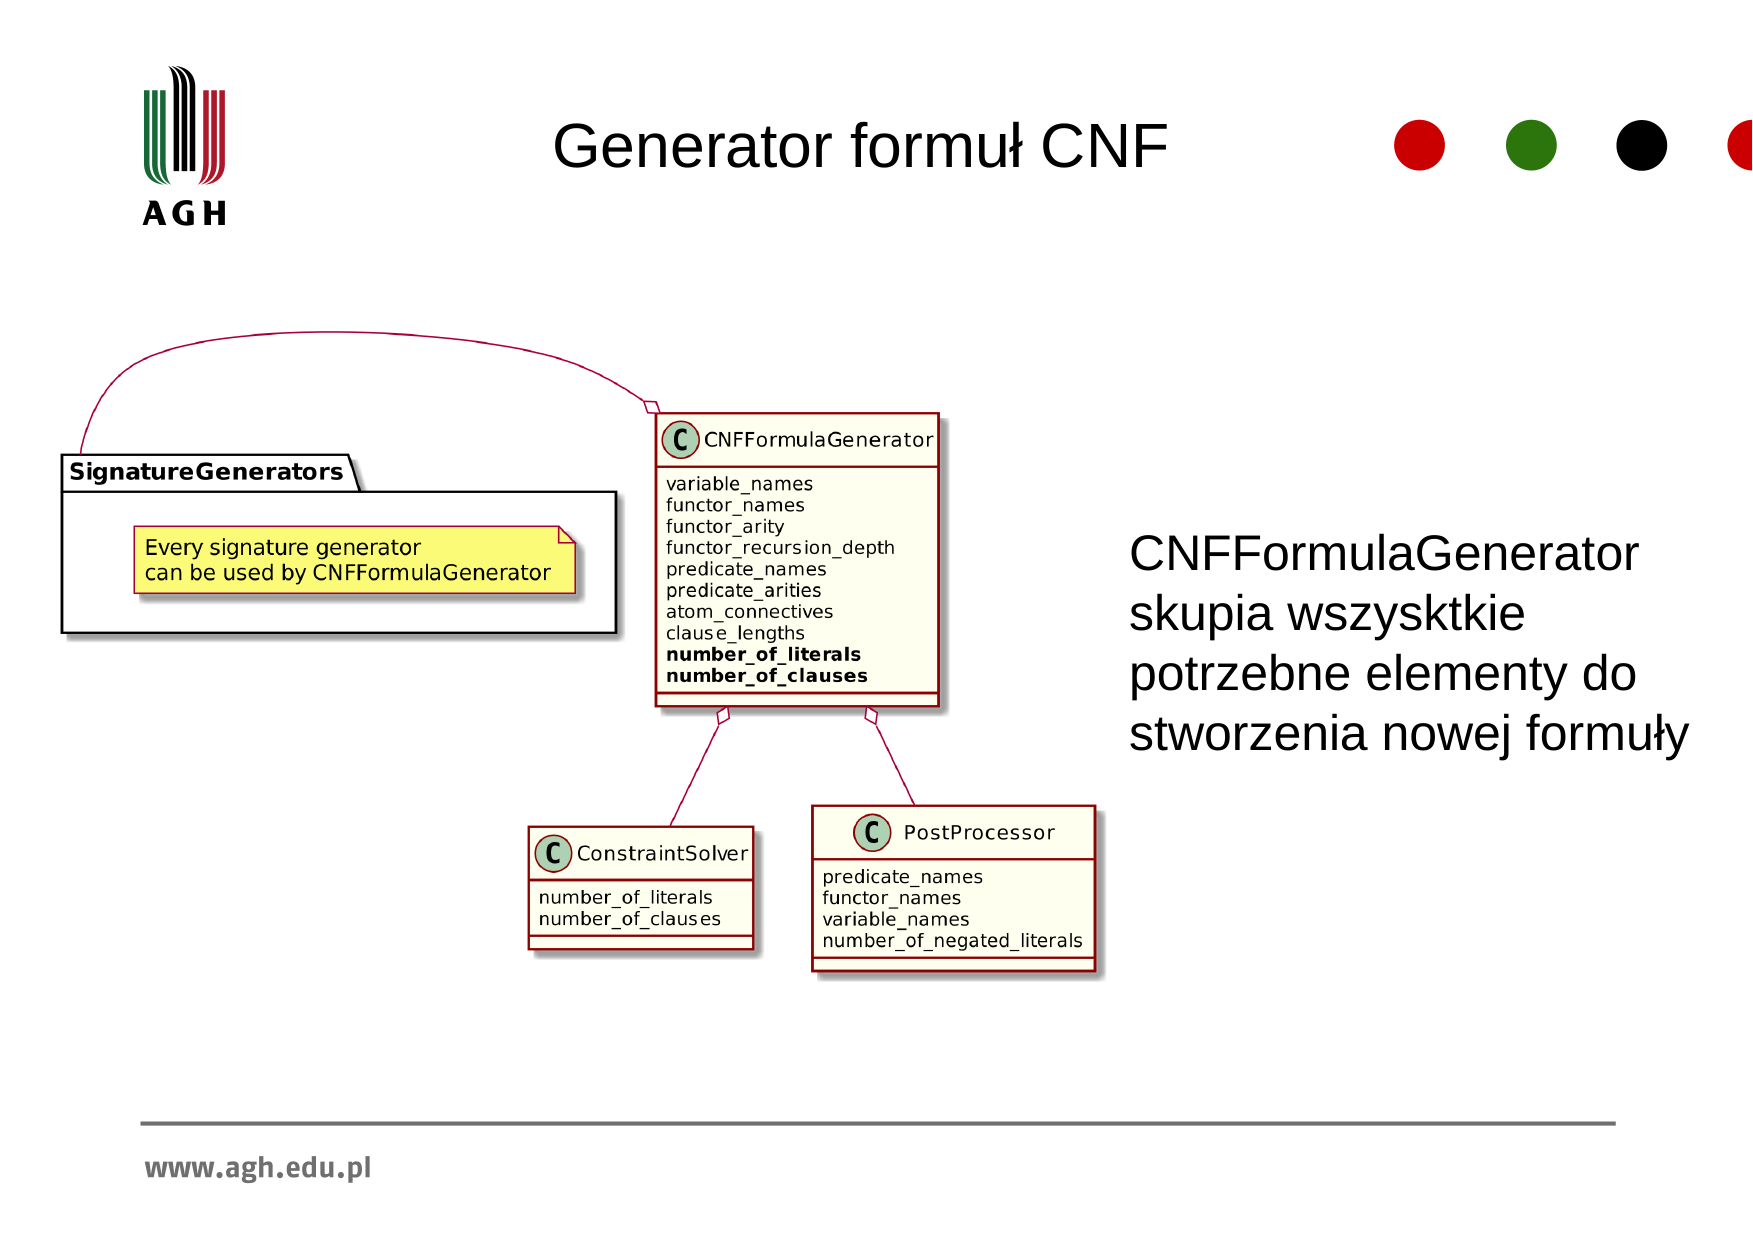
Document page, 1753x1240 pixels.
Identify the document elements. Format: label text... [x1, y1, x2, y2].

picture [0, 0, 1753, 1240]
text_box CNFFormulaGenerator skupia wszysktkie potrzebne elementy do stworzenia nowej formuły [1114, 512, 1753, 768]
title Generator formuł CNF [248, 96, 1475, 189]
